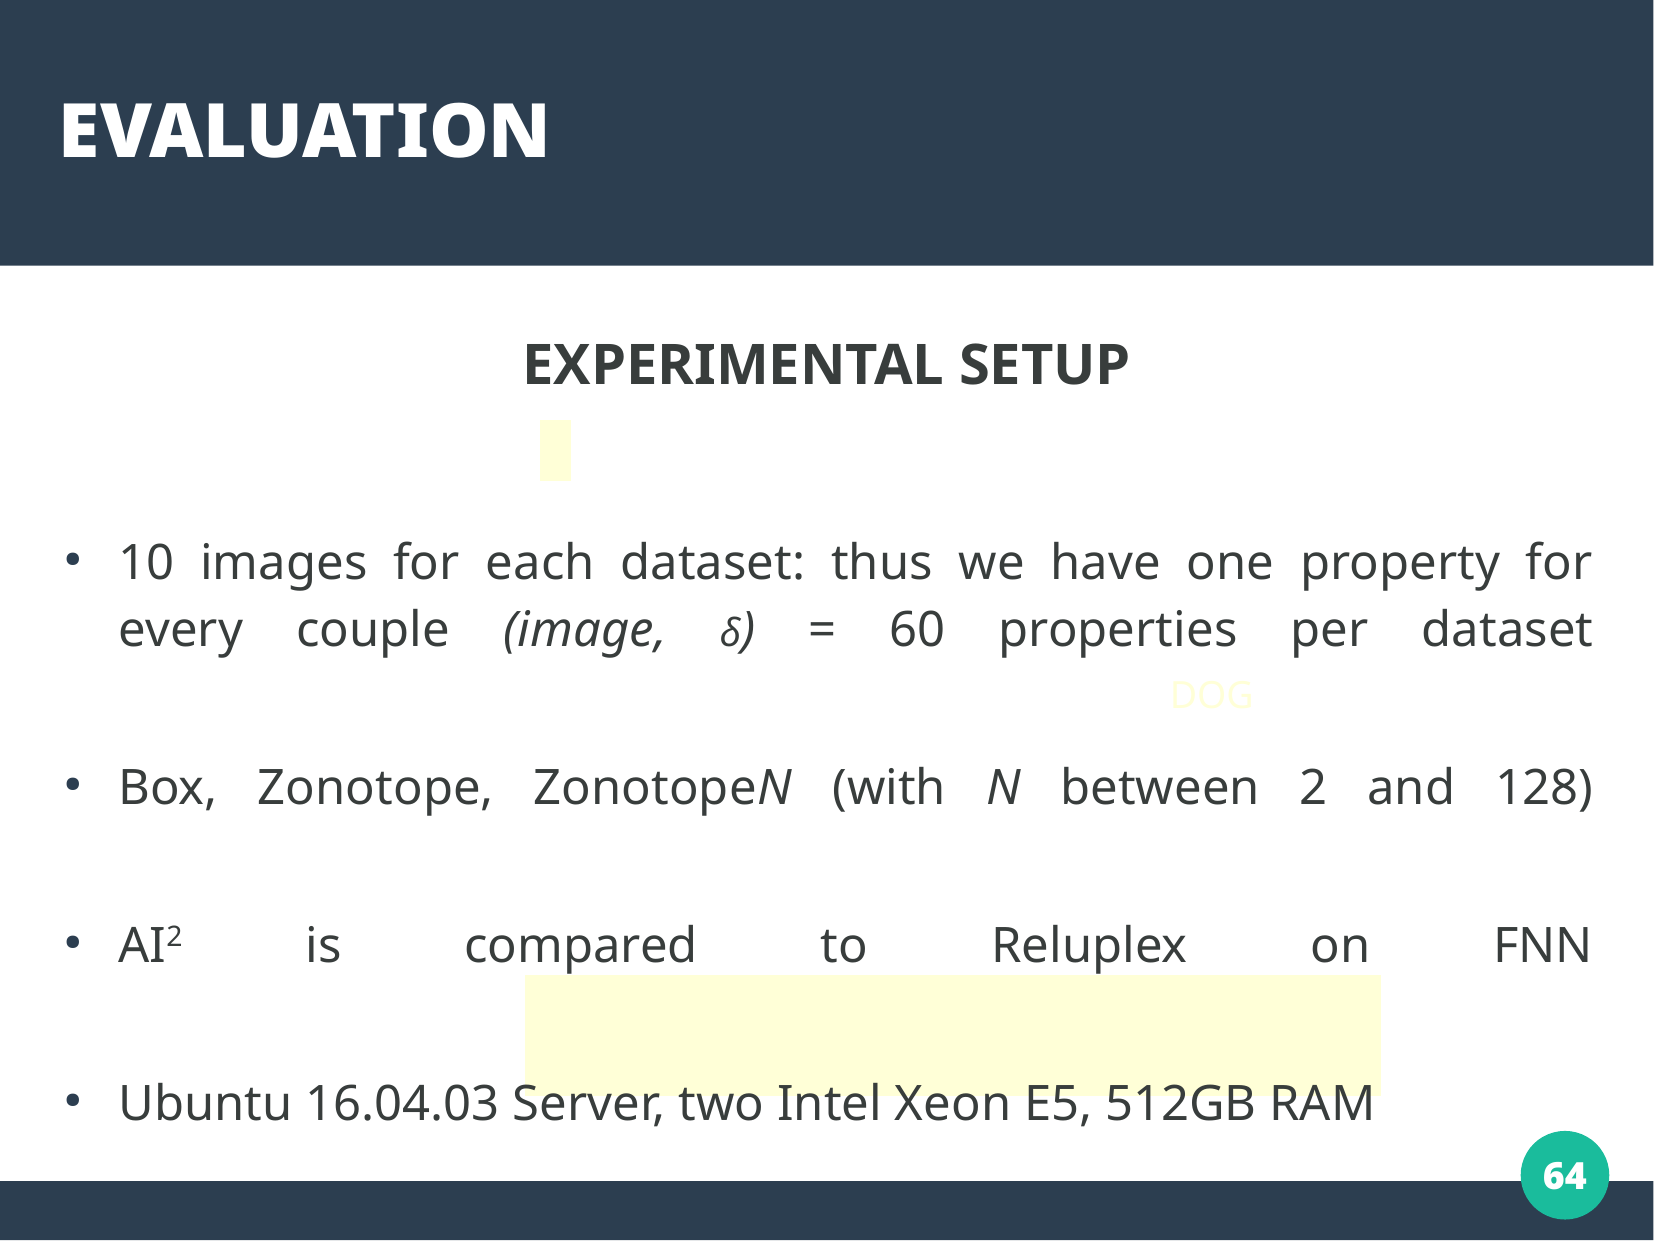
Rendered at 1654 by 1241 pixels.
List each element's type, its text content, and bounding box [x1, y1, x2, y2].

list EXPERIMENTAL SETUP 10 images for each dataset: thus we have one property for every couple (image, δ) = 60 properties per dataset Box, Zonotope, ZonotopeN (with N between 2 and 128) AI2 is compared to Reluplex on FNN Ubuntu 16.04.03 Server, two Intel Xeon E5, 512GB RAM [59, 324, 1595, 1152]
title EVALUATION [59, 49, 1595, 207]
